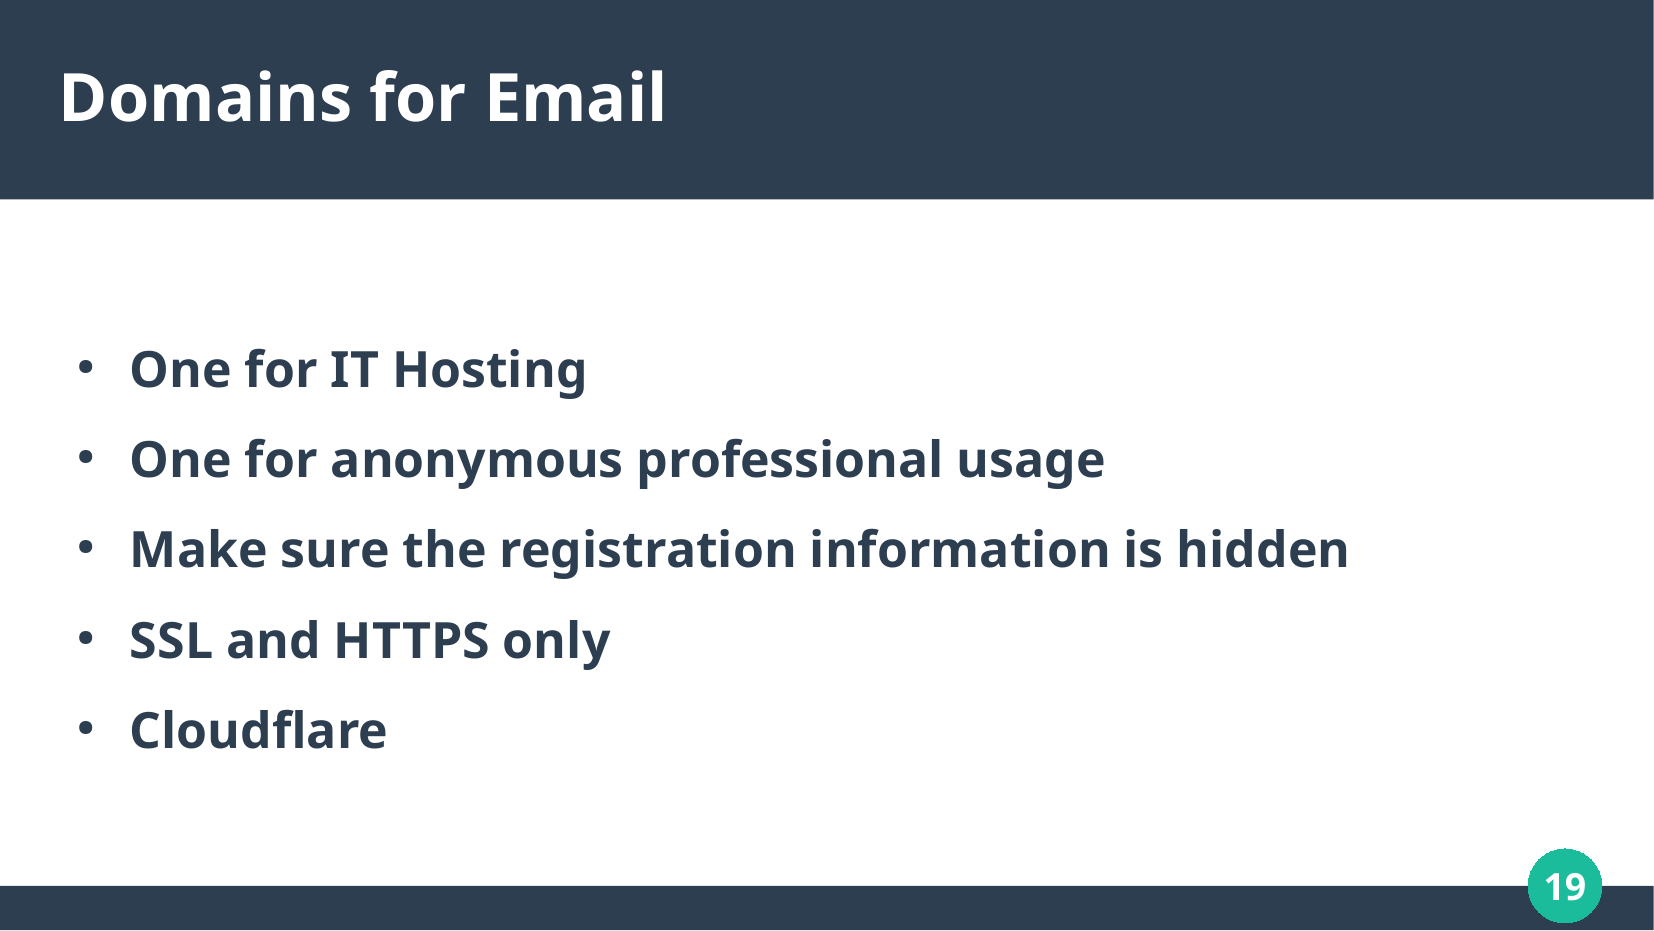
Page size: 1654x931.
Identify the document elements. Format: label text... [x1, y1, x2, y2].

title Domains for Email [59, 37, 1595, 155]
list One for IT Hosting One for anonymous professional usage Make sure the registration information is hidden SSL and HTTPS only Cloudflare [59, 243, 1595, 864]
